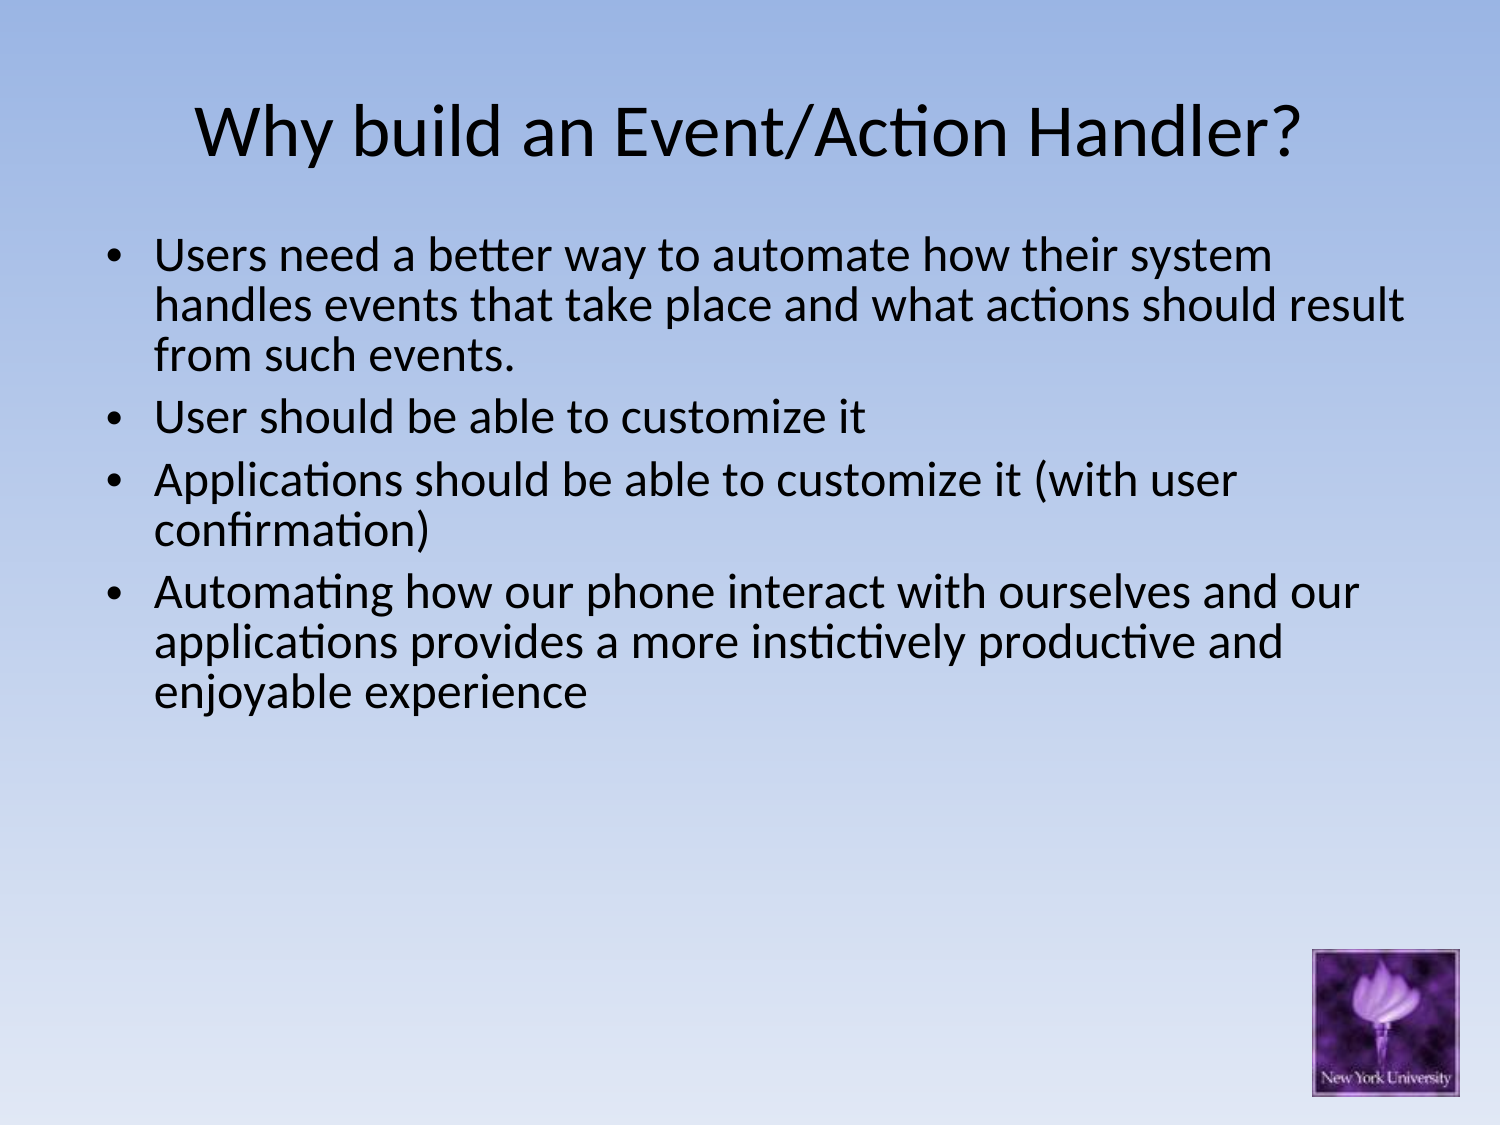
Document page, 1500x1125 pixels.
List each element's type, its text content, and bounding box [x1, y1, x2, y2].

picture [1312, 949, 1460, 1097]
title Why build an Event/Action Handler? [75, 44, 1425, 226]
list Users need a better way to automate how their system handles events that take place and what actions should result from such events. User should be able to customize it Applications should be able to customize it (with user confirmation) Automating how our phone interact with ourselves and our applications provides a more instictively productive and enjoyable experience [75, 226, 1425, 1043]
